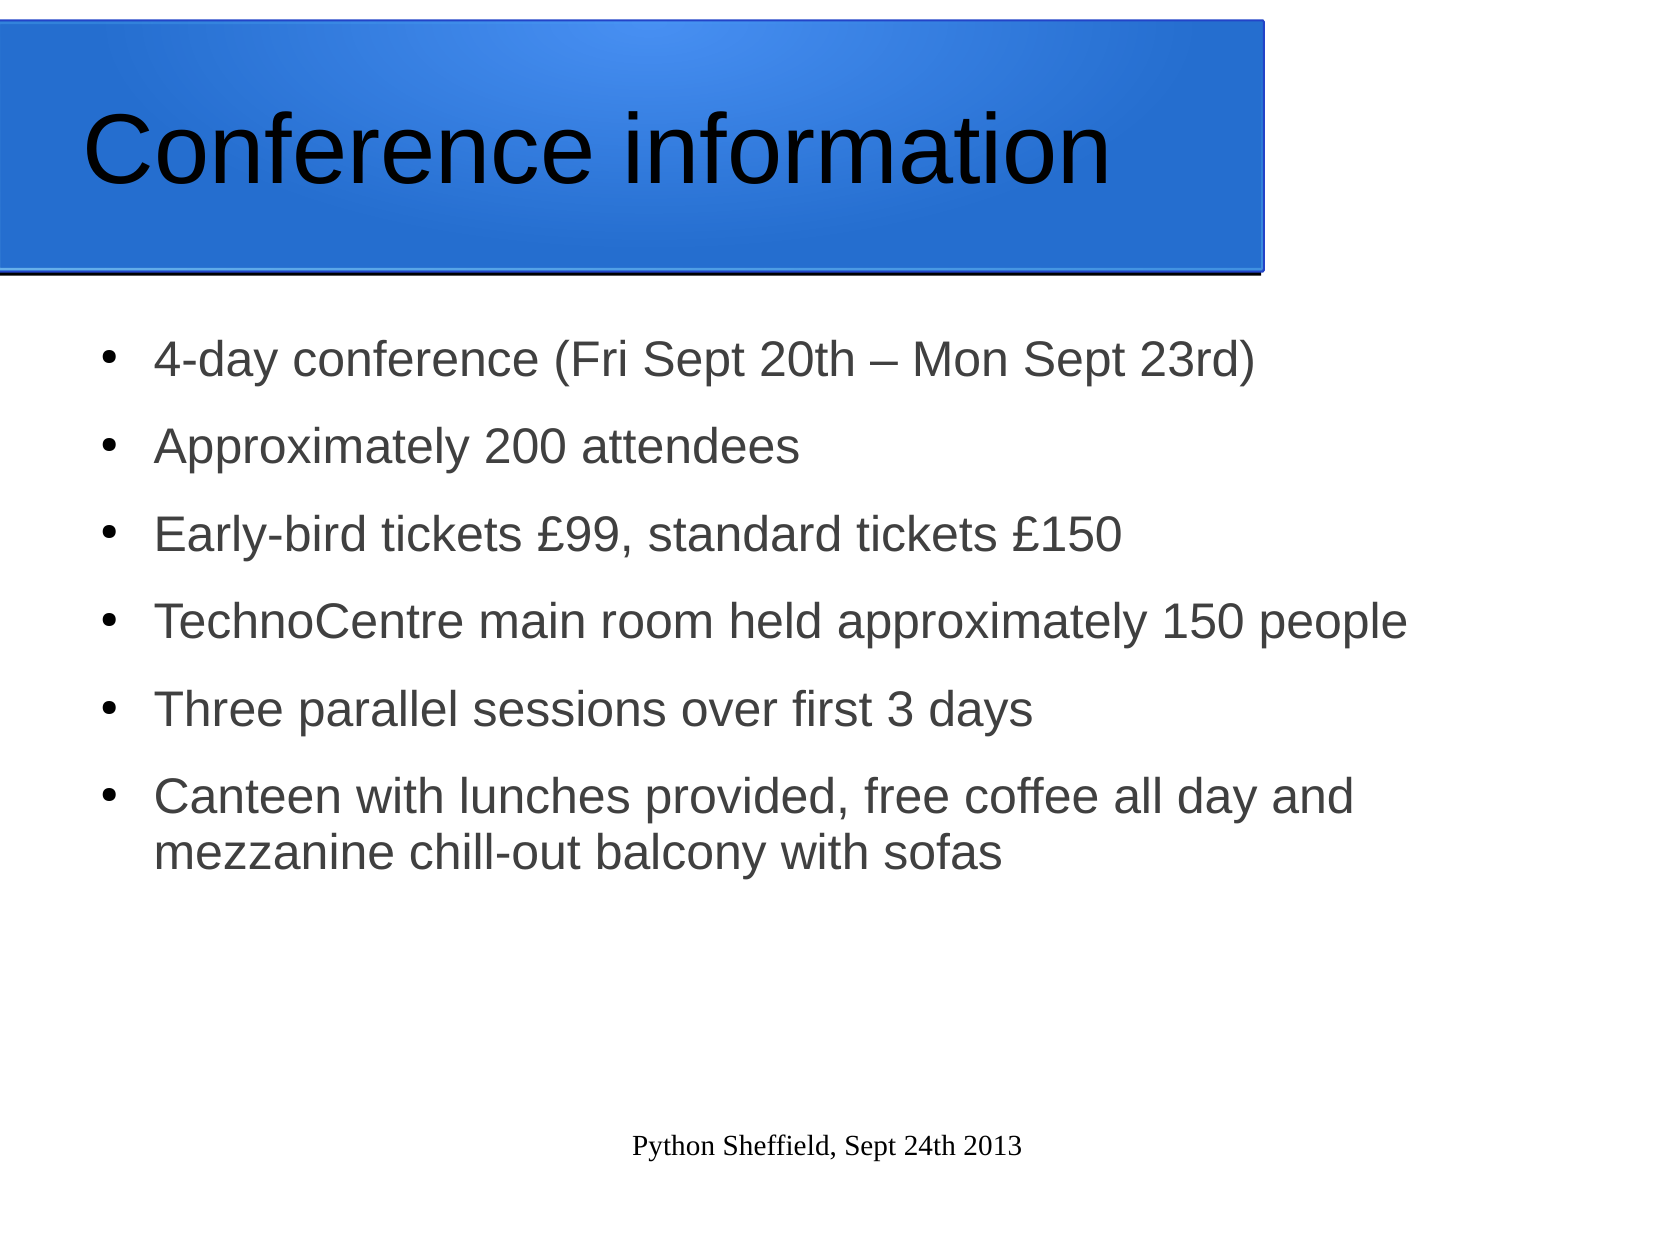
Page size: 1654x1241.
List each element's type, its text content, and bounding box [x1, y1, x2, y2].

title Conference information [82, 47, 1235, 252]
list 4-day conference (Fri Sept 20th – Mon Sept 23rd) Approximately 200 attendees Early-bird tickets £99, standard tickets £150 TechnoCentre main room held approximately 150 people Three parallel sessions over first 3 days Canteen with lunches provided, free coffee all day and mezzanine chill-out balcony with sofas [82, 330, 1571, 1051]
